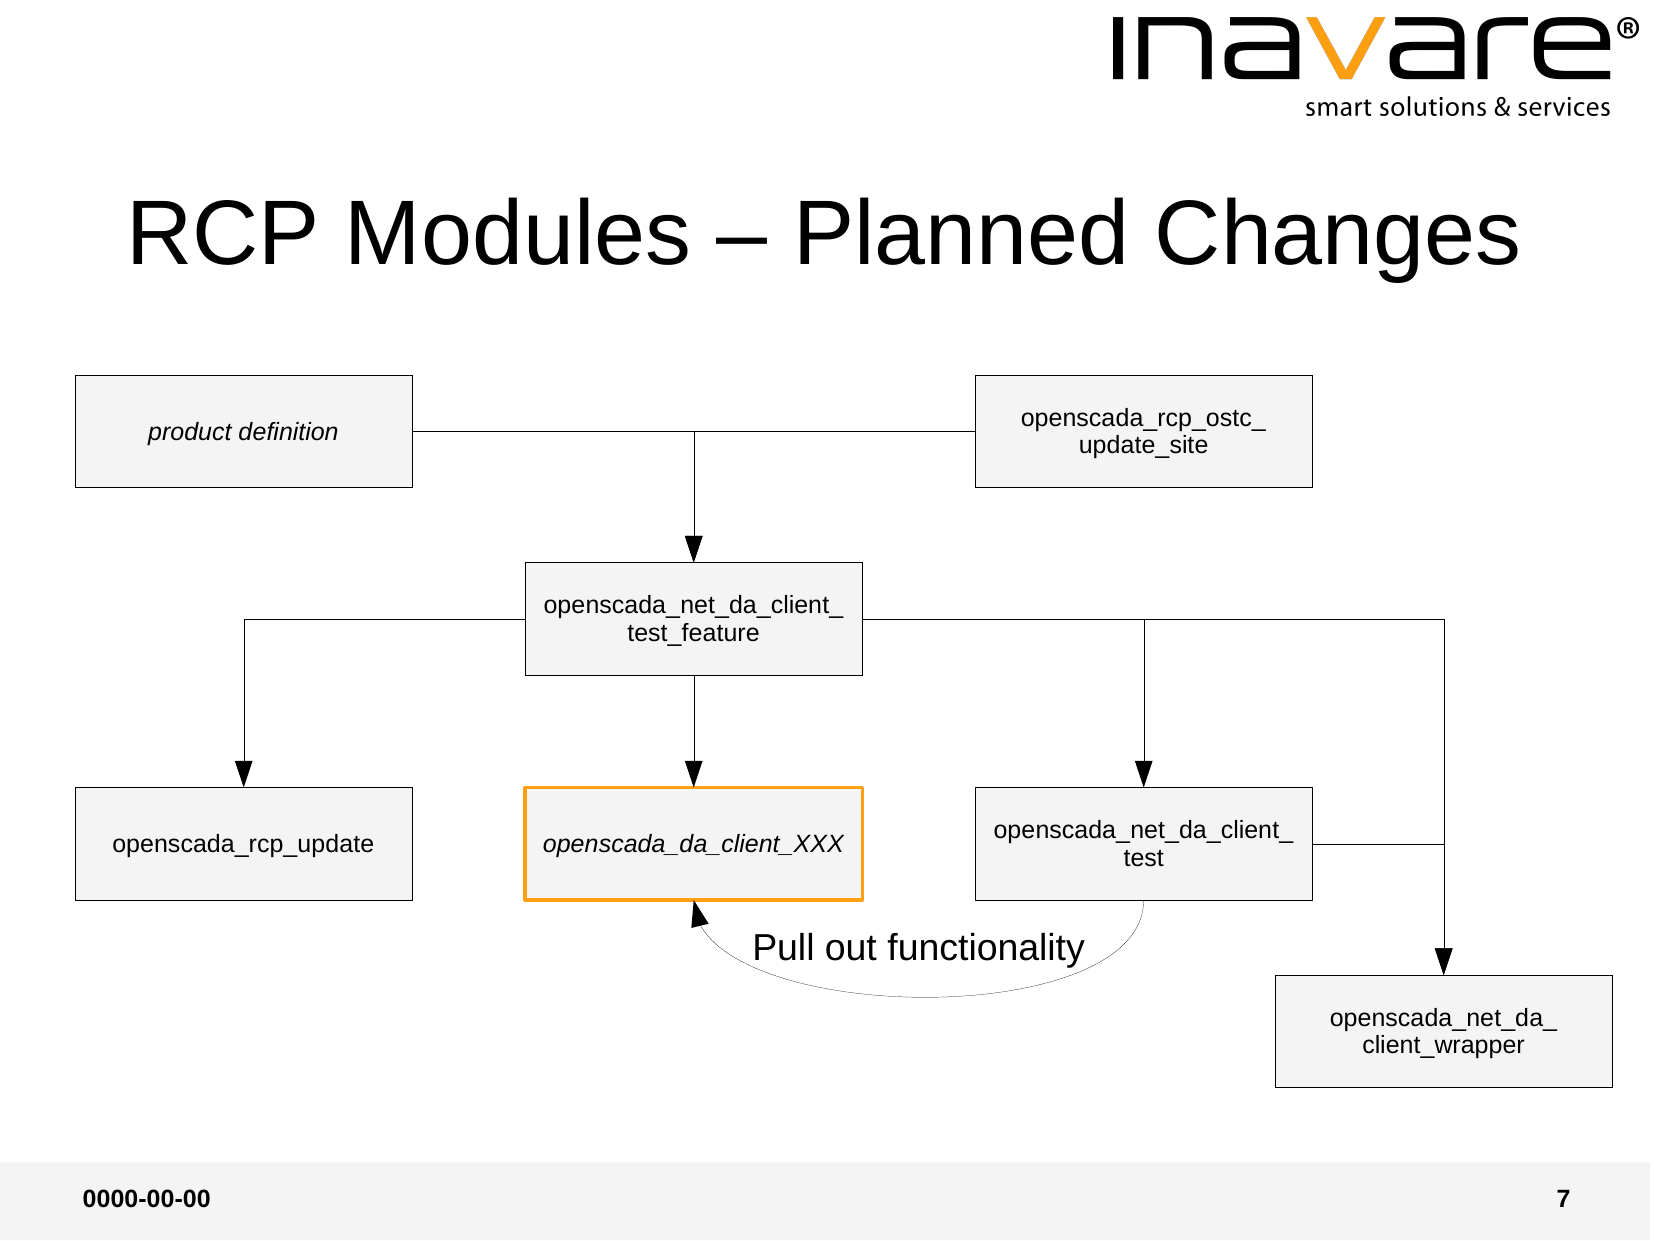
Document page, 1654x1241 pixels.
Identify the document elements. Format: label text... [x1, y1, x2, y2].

picture [1113, 17, 1639, 116]
text_box openscada_rcp_update [75, 787, 413, 901]
text_box openscada_da_client_XXX [525, 787, 863, 901]
text_box openscada_net_da_client_ test_feature [525, 562, 863, 676]
text_box product definition [75, 375, 413, 488]
text_box openscada_rcp_ostc_ update_site [975, 375, 1313, 488]
text_box openscada_net_da_ client_wrapper [1275, 975, 1613, 1088]
title RCP Modules – Planned Changes [37, 157, 1613, 309]
text_box openscada_net_da_client_ test [975, 787, 1313, 901]
